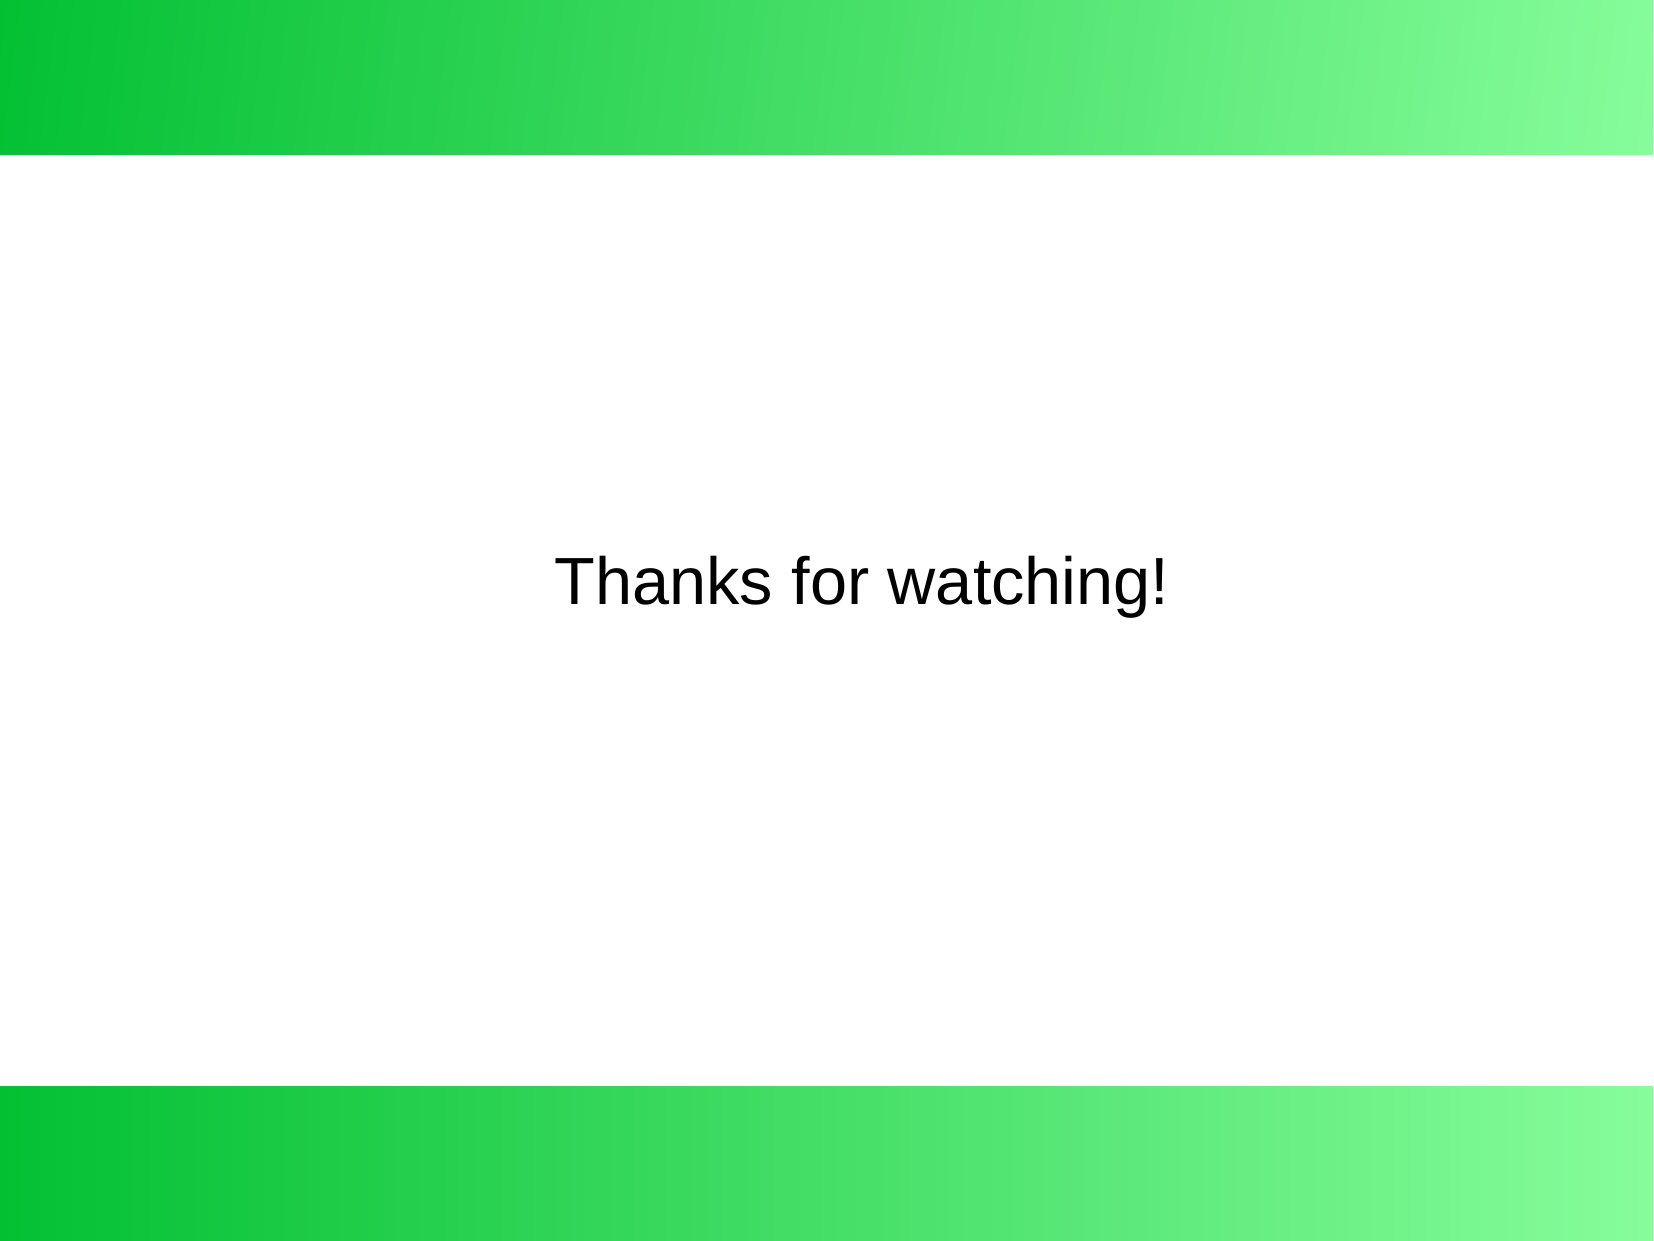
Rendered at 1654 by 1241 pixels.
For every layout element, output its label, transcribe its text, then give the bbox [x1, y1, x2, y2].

list Thanks for watching! [82, 290, 1571, 1010]
